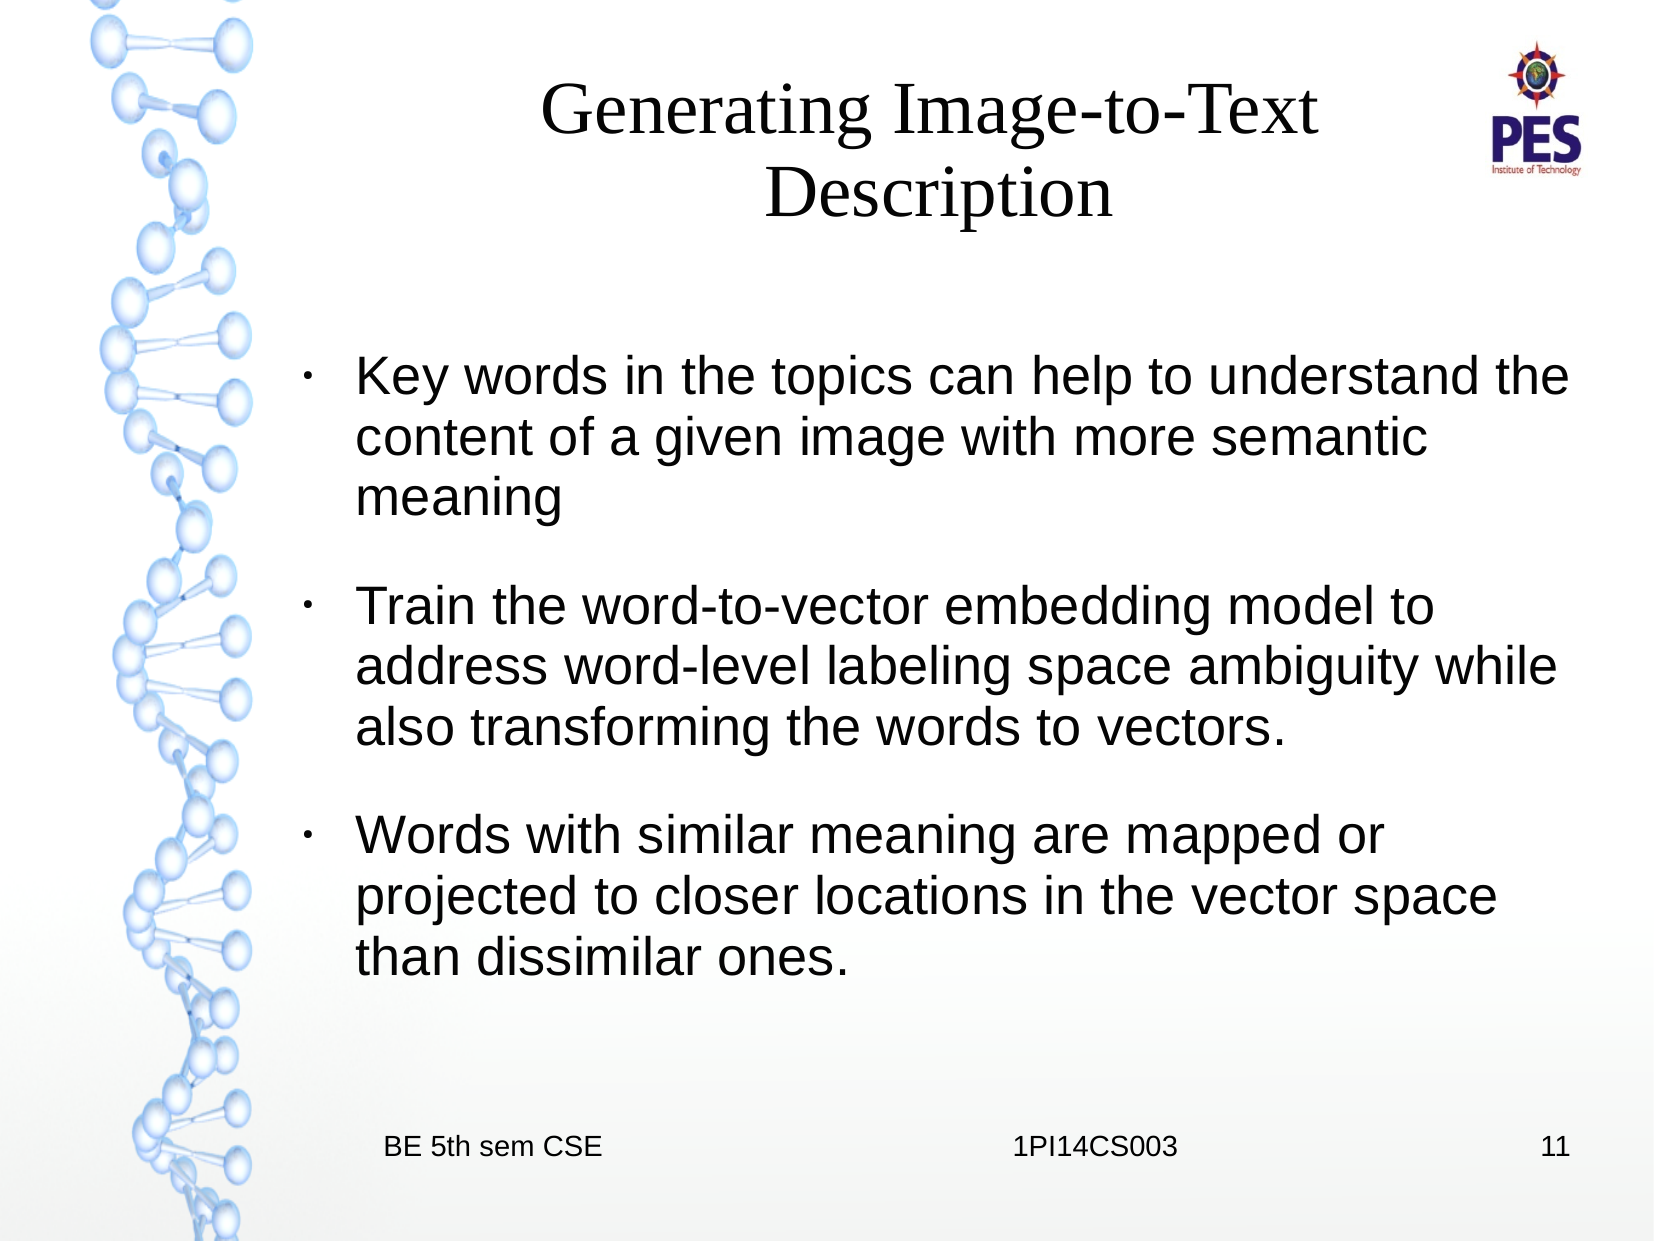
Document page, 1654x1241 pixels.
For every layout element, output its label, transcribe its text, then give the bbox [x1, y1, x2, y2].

picture [0, 0, 1654, 1241]
title Generating Image-to-Text Description [265, 47, 1595, 252]
list Key words in the topics can help to understand the content of a given image with more semantic meaning Train the word-to-vector embedding model to address word-level labeling space ambiguity while also transforming the words to vectors. Words with similar meaning are mapped or projected to closer locations in the vector space than dissimilar ones. [285, 345, 1614, 1066]
